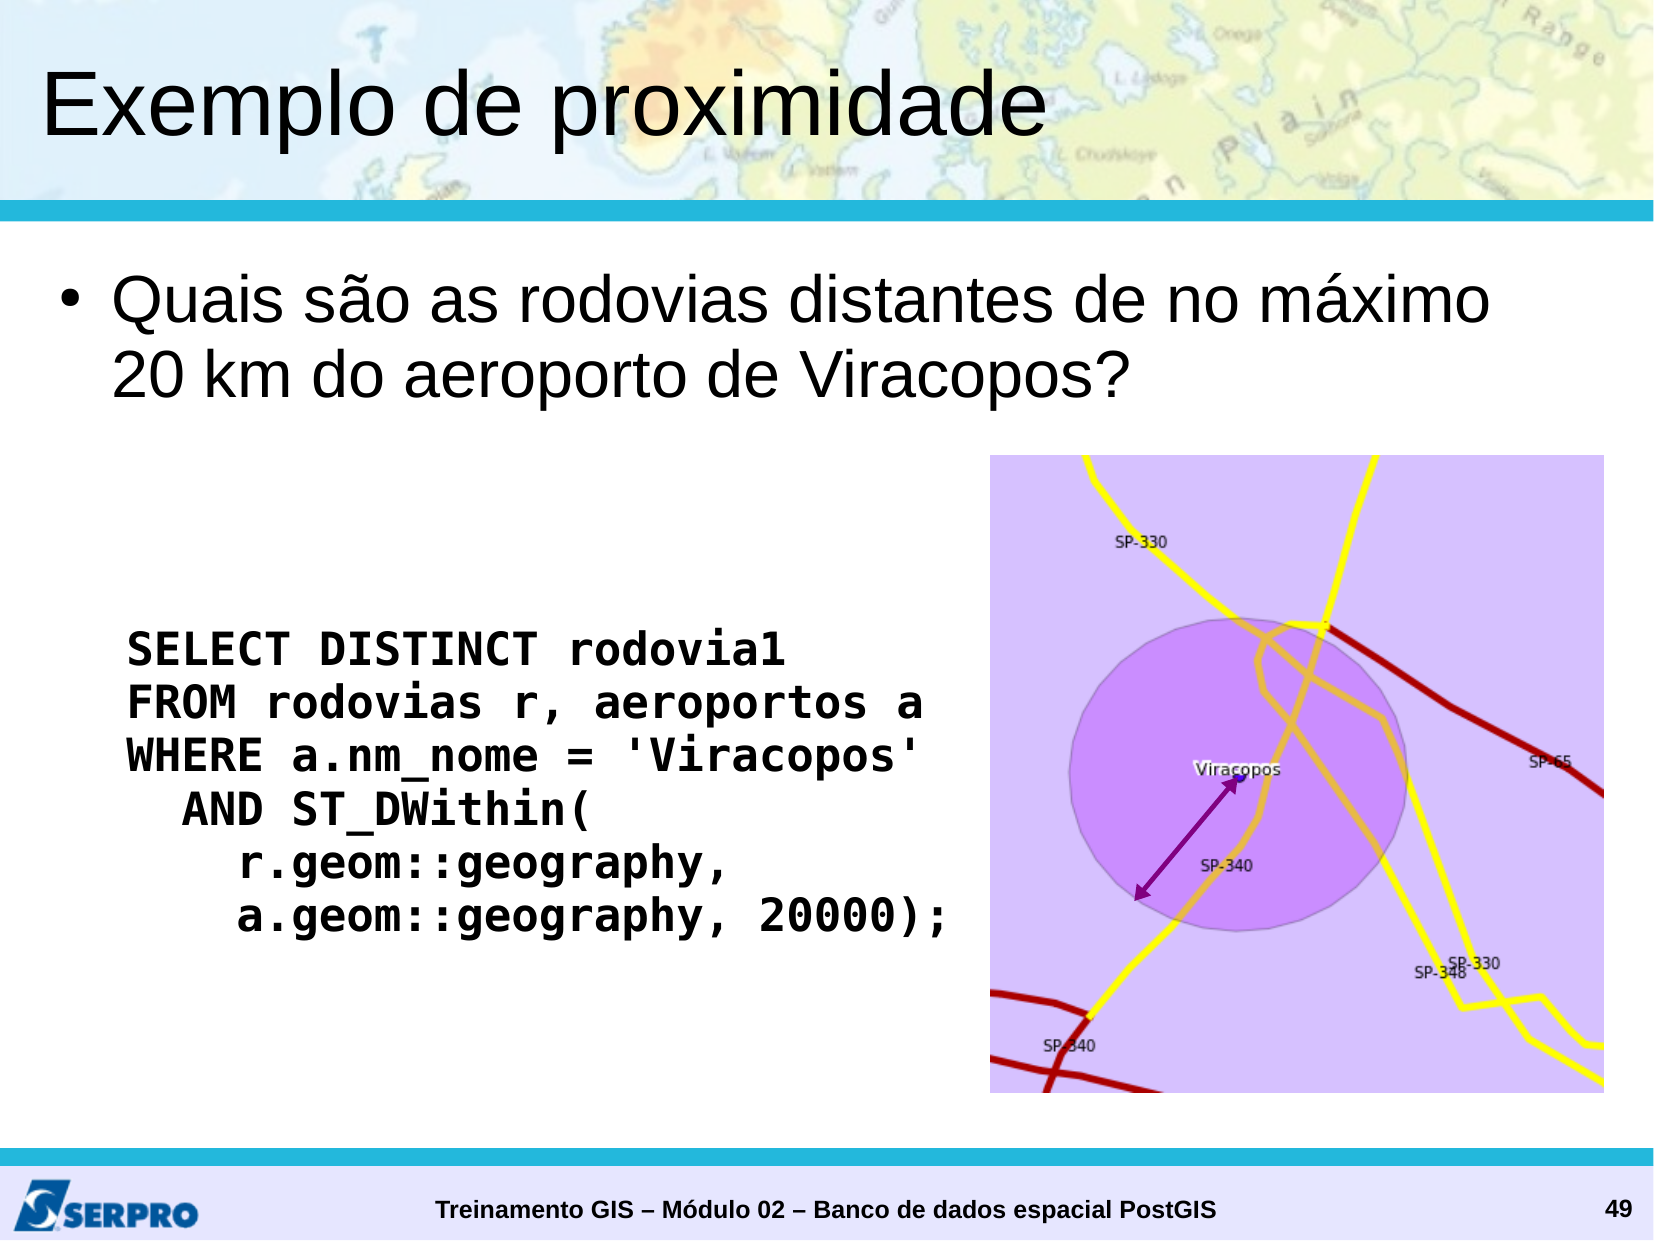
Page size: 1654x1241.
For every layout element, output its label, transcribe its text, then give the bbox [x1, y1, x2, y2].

title Exemplo de proximidade [40, 49, 1614, 159]
picture [990, 455, 1604, 1094]
text_box SELECT DISTINCT rodovia1 FROM rodovias r, aeroportos a WHERE a.nm_nome = 'Viracopos' AND ST_DWithin( r.geom::geography, a.geom::geography, 20000); [111, 615, 990, 991]
picture [10, 1177, 201, 1235]
list Quais são as rodovias distantes de no máximo 20 km do aeroporto de Viracopos? [40, 261, 1616, 1081]
